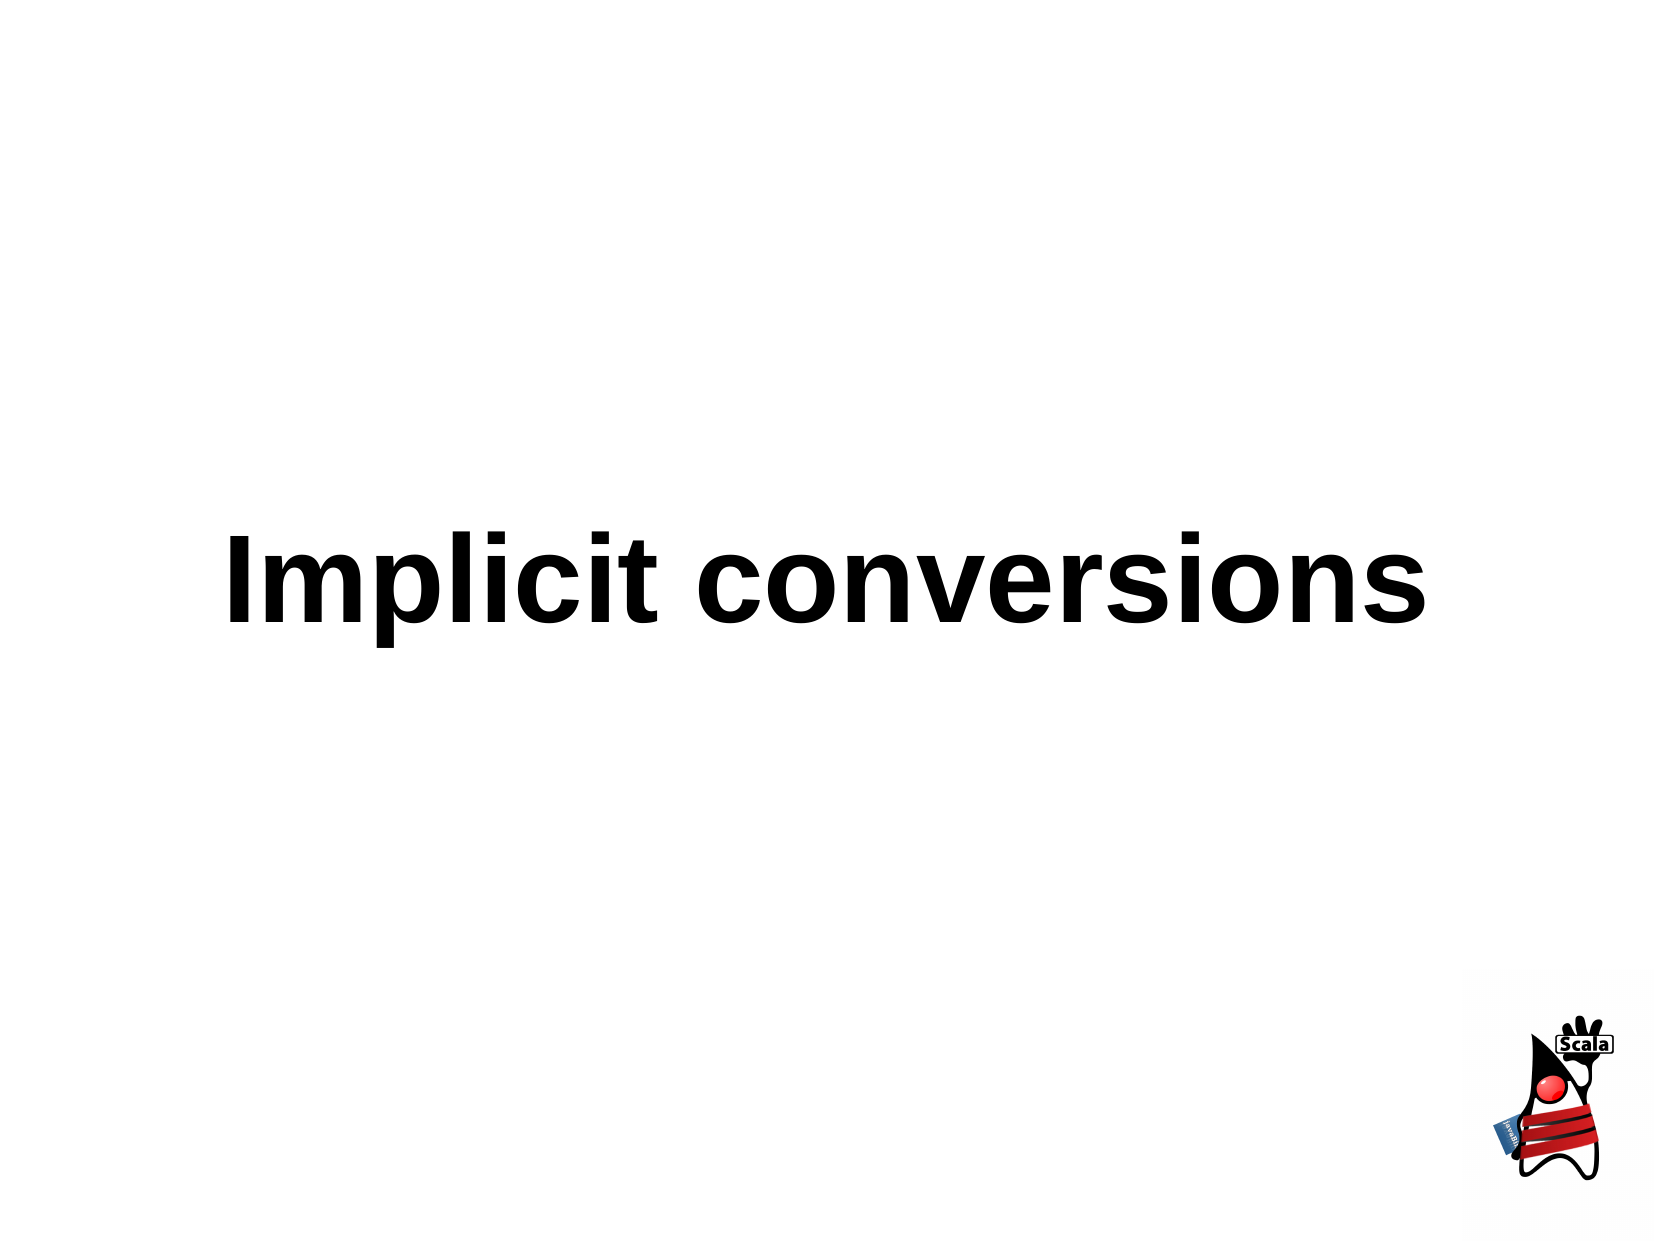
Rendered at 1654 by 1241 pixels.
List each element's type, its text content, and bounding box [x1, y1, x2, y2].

picture [1462, 969, 1654, 1241]
subtitle Implicit conversions [82, 56, 1571, 1102]
